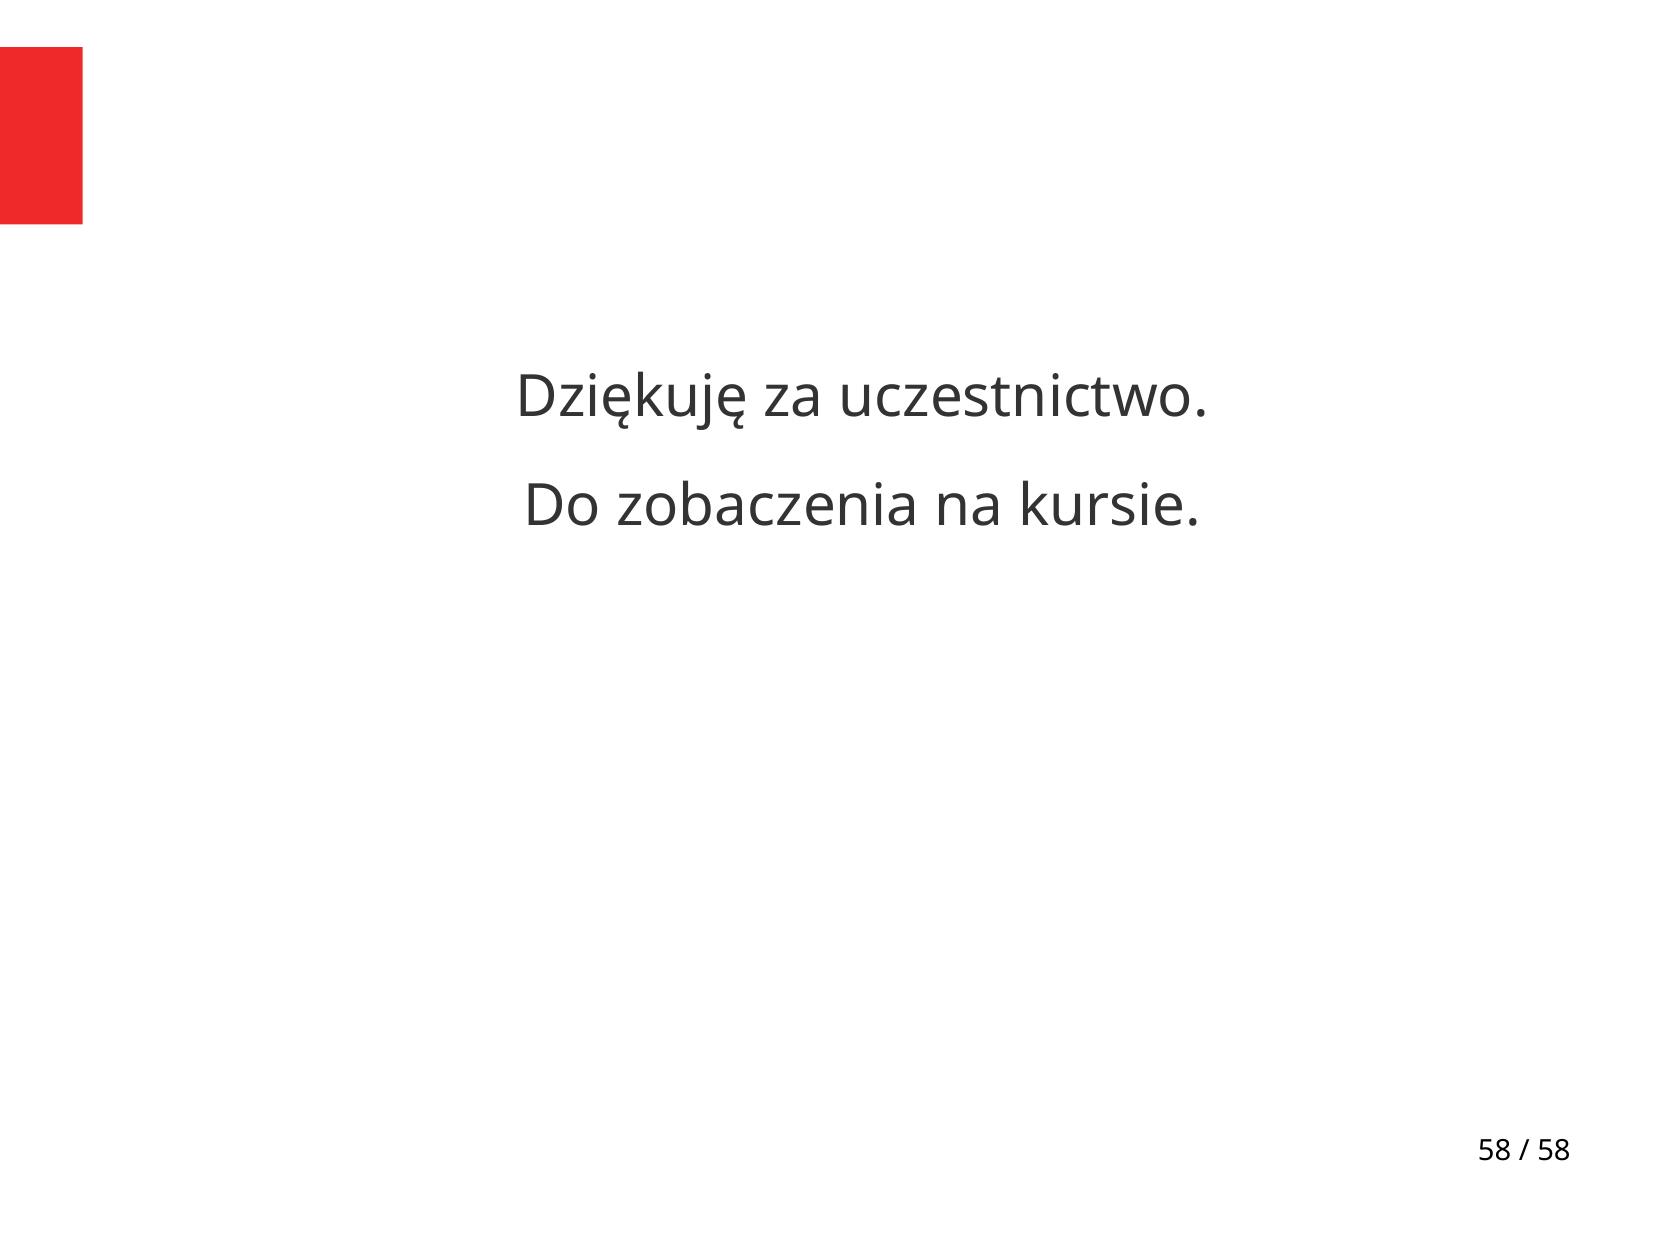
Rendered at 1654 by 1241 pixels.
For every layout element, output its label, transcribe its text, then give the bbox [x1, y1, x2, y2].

list Dziękuję za uczestnictwo. Do zobaczenia na kursie. [118, 354, 1536, 1074]
